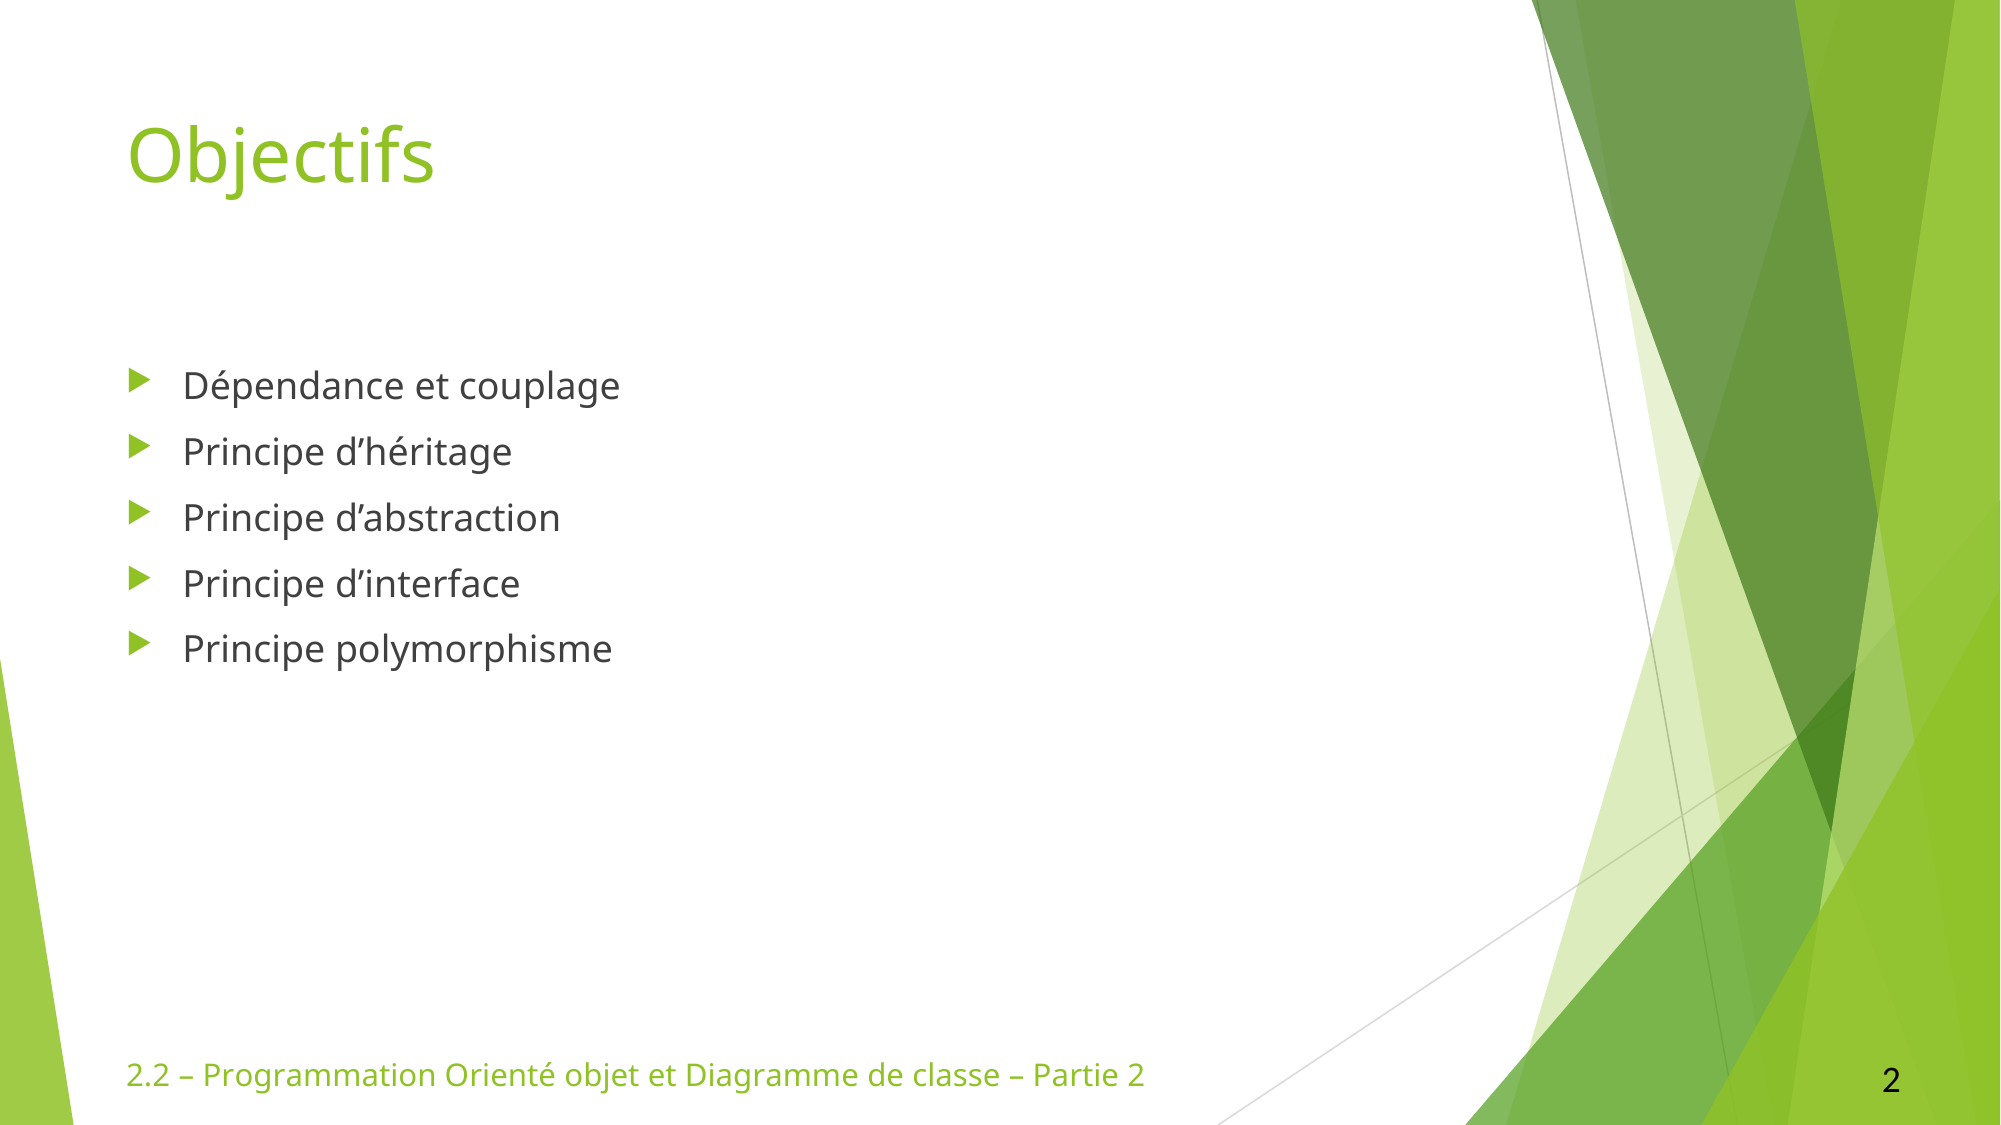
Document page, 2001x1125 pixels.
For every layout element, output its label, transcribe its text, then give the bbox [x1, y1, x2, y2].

text_box 2.2 – Programmation Orienté objet et Diagramme de classe – Partie 2 [111, 1047, 1210, 1109]
text_box [1866, 1047, 1979, 1108]
title Objectifs [111, 99, 1522, 317]
list Dépendance et couplage Principe d’héritage Principe d’abstraction Principe d’interface Principe polymorphisme [111, 354, 1522, 992]
